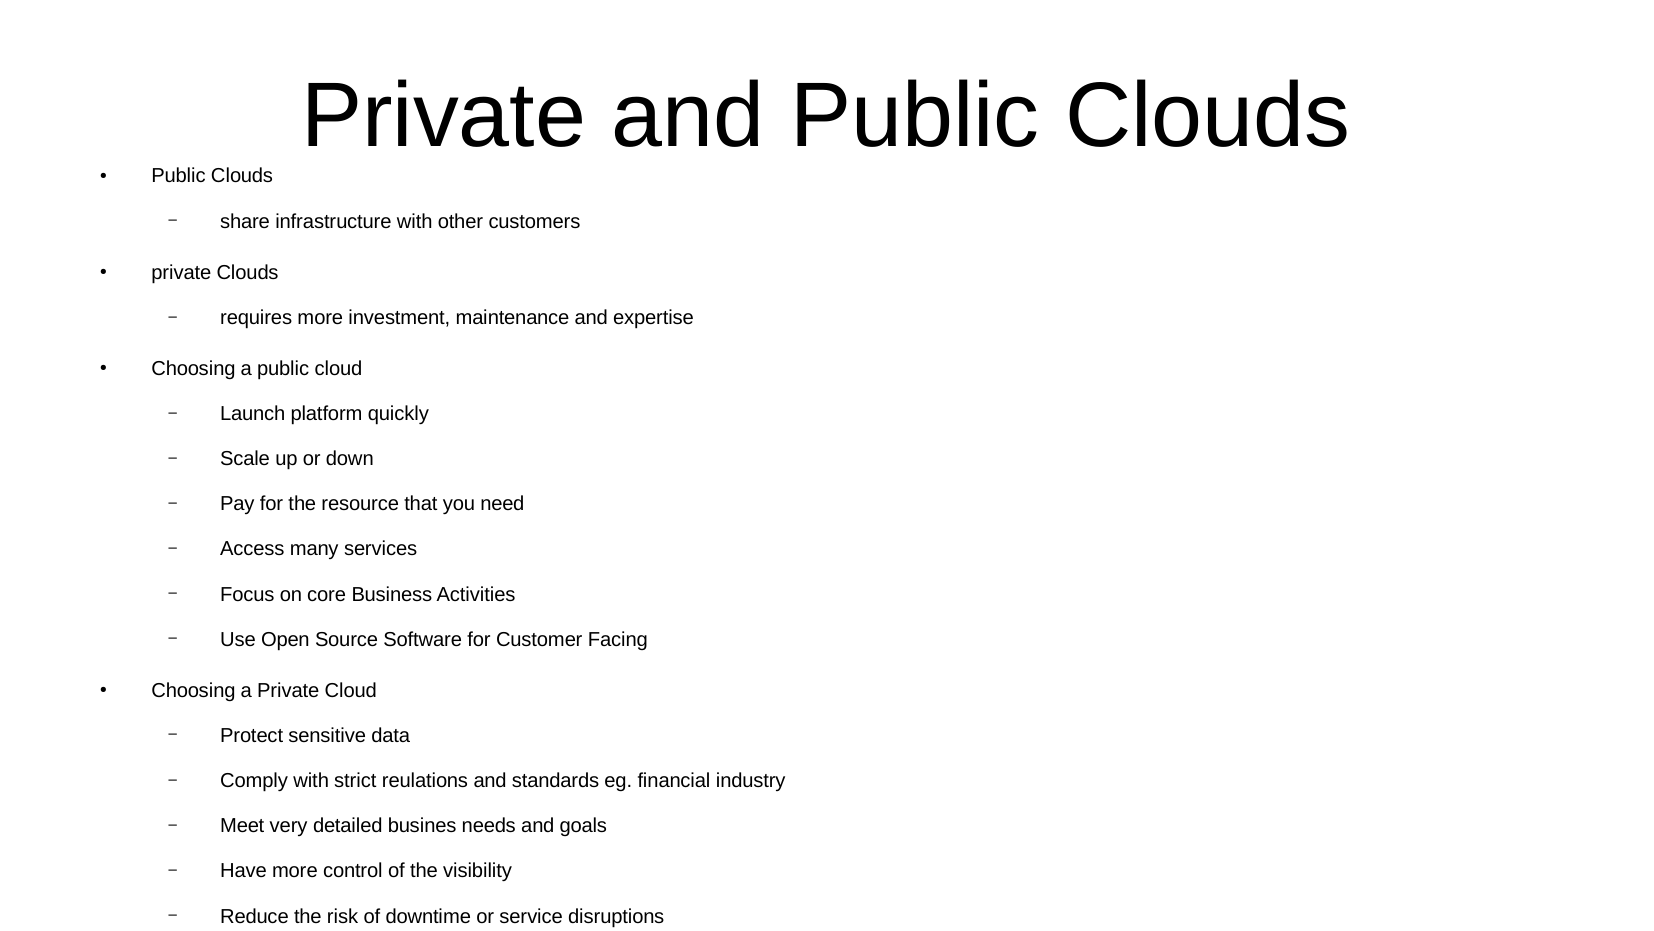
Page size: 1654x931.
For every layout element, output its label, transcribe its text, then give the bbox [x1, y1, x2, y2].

list Public Clouds share infrastructure with other customers private Clouds requires more investment, maintenance and expertise Choosing a public cloud Launch platform quickly Scale up or down Pay for the resource that you need Access many services Focus on core Business Activities Use Open Source Software for Customer Facing Choosing a Private Cloud Protect sensitive data Comply with strict reulations and standards eg. financial industry Meet very detailed busines needs and goals Have more control of the visibility Reduce the risk of downtime or service disruptions [82, 165, 1571, 931]
title Private and Public Clouds [82, 37, 1571, 165]
